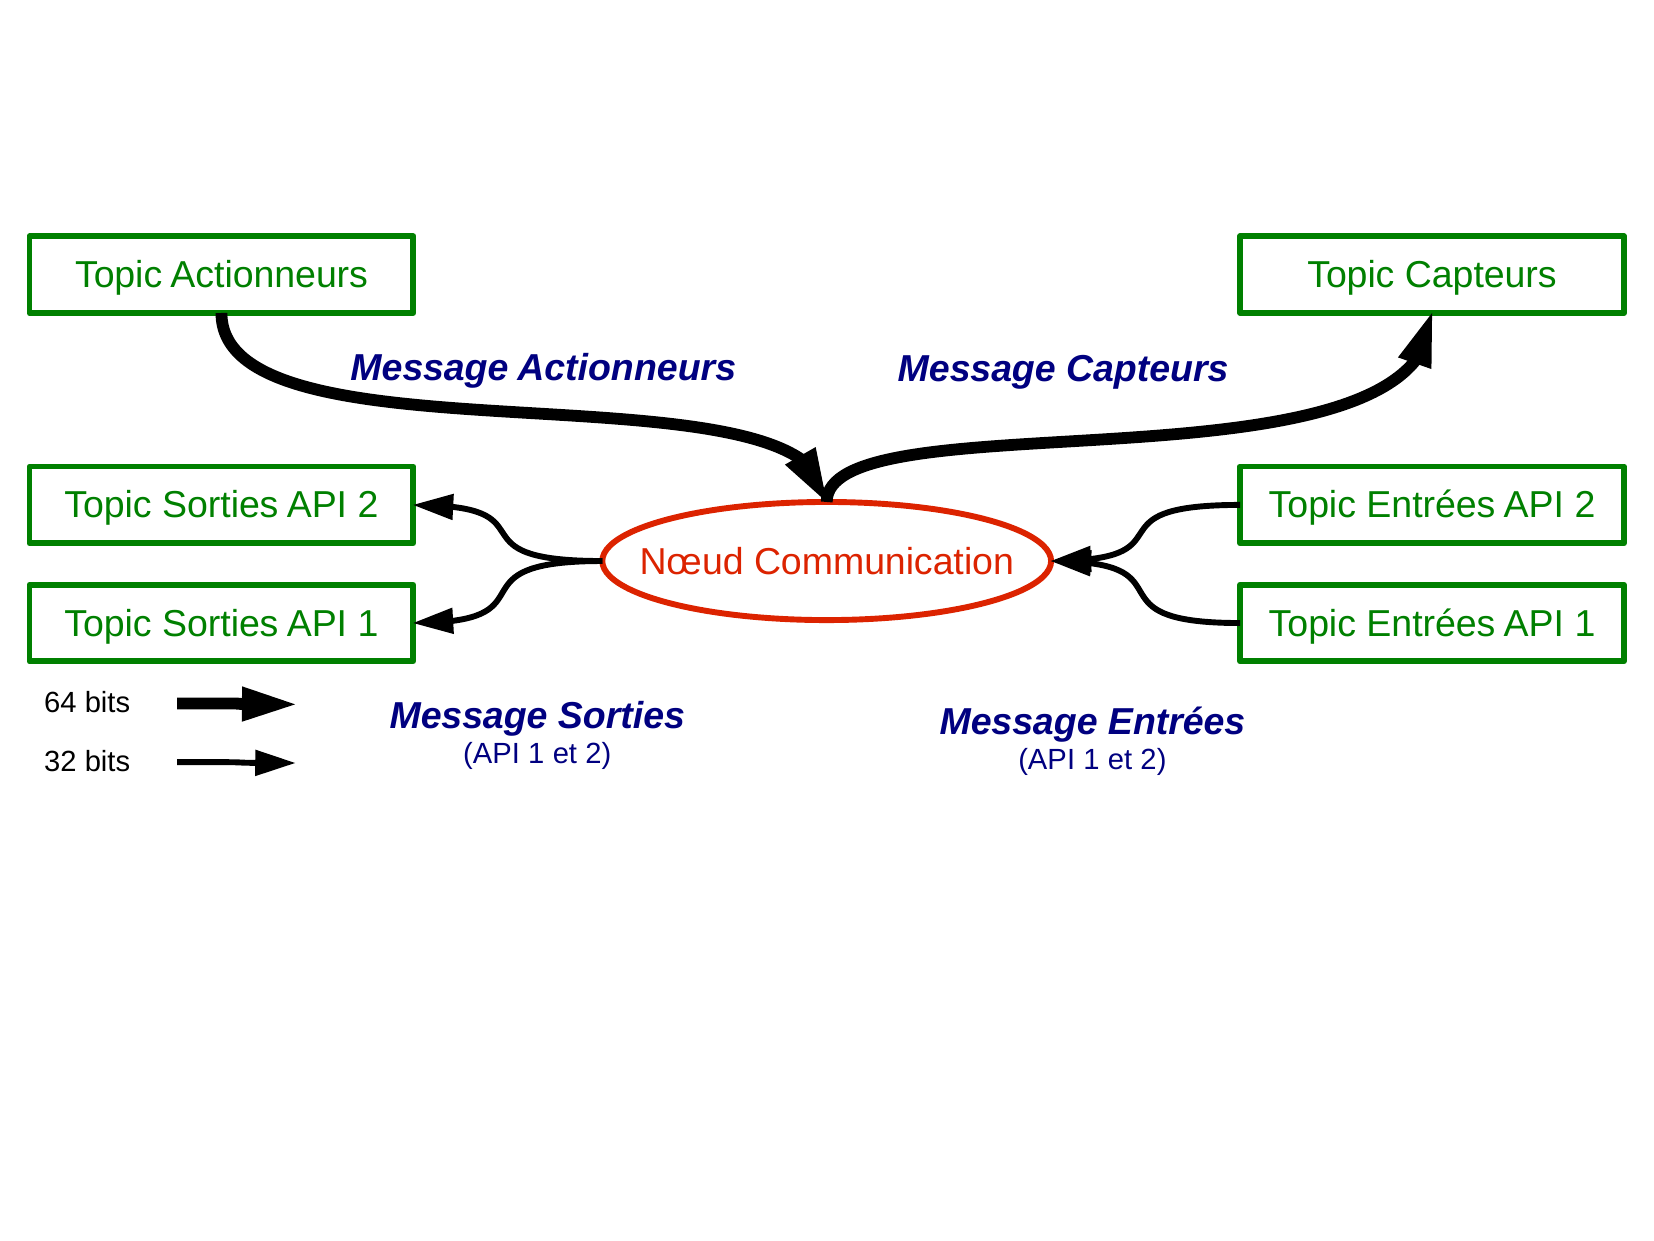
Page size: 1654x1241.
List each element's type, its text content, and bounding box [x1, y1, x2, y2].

text_box Topic Entrées API 1 [1240, 584, 1624, 662]
text_box Topic Capteurs [1240, 236, 1625, 313]
text_box Topic Sorties API 1 [29, 584, 414, 662]
text_box Topic Entrées API 2 [1240, 466, 1624, 544]
text_box 32 bits [29, 737, 178, 786]
text_box Message Actionneurs [318, 338, 768, 473]
text_box Topic Sorties API 2 [29, 466, 414, 544]
text_box 64 bits [29, 678, 178, 727]
text_box Message Capteurs [856, 340, 1270, 432]
text_box Topic Actionneurs [29, 236, 414, 313]
text_box Nœud Communication [602, 501, 1052, 621]
text_box Message Sorties (API 1 et 2) [330, 687, 745, 821]
text_box Message Entrées (API 1 et 2) [885, 693, 1300, 827]
